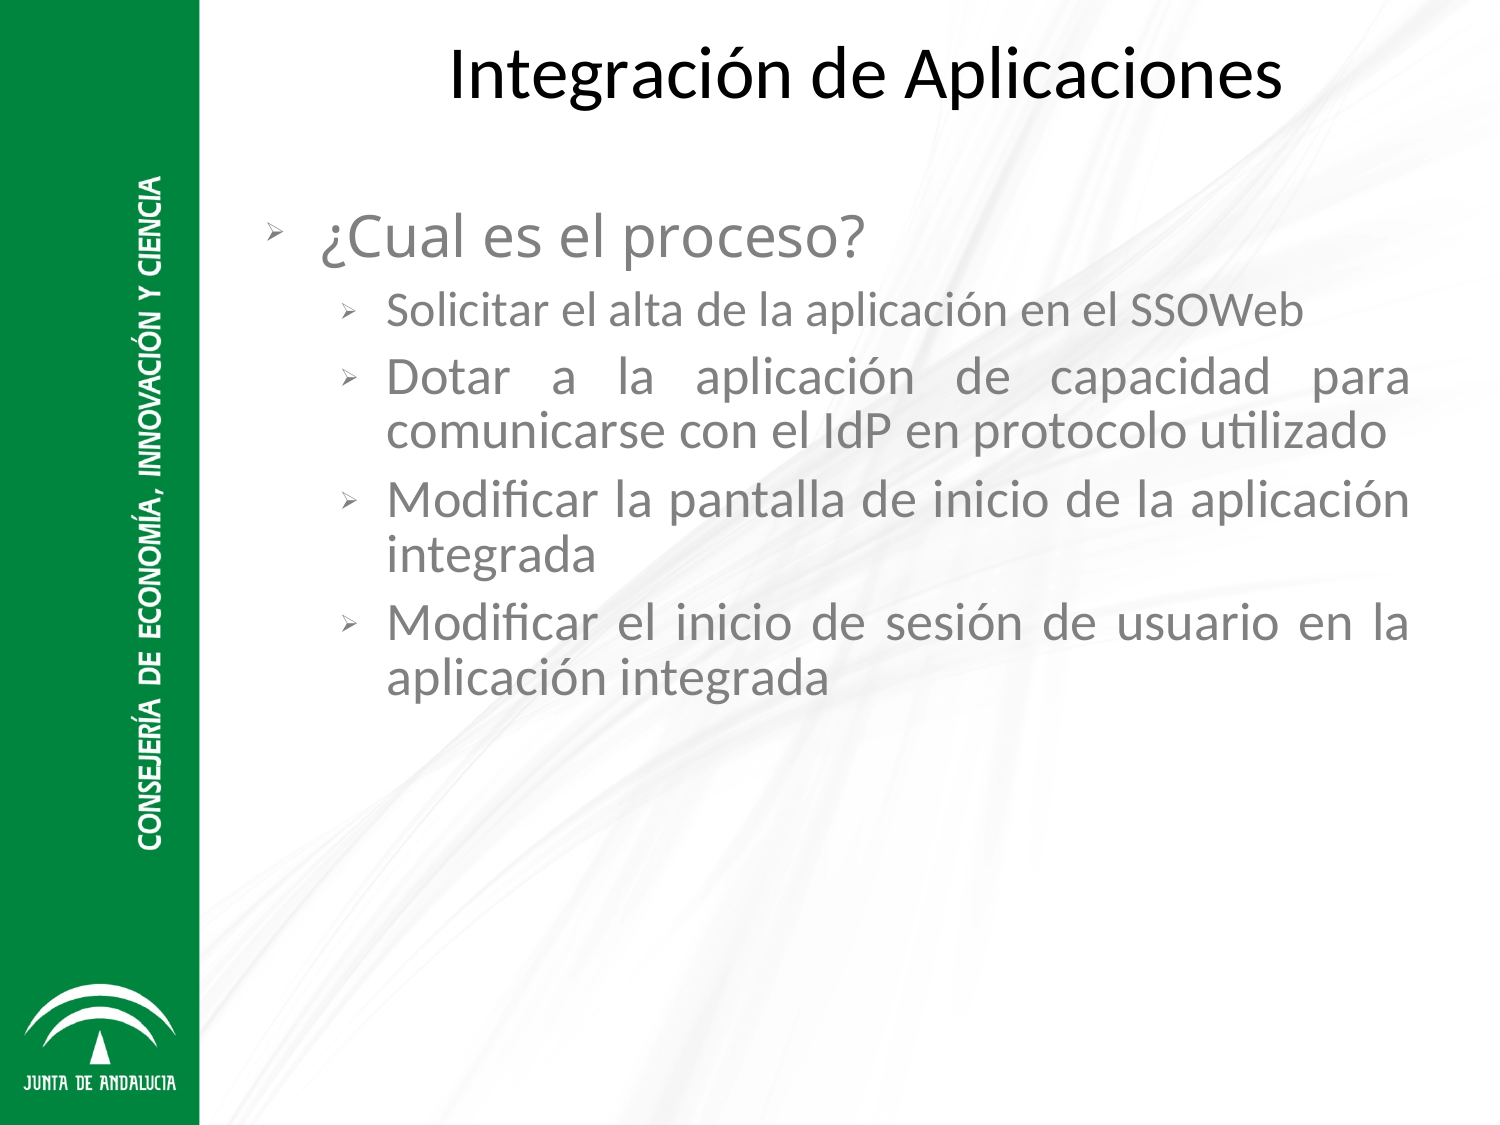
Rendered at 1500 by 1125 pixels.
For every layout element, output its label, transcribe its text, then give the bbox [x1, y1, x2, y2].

title Integración de Aplicaciones [253, 35, 1479, 124]
picture [0, 0, 1500, 1125]
list ¿Cual es el proceso? Solicitar el alta de la aplicación en el SSOWeb Dotar a la aplicación de capacidad para comunicarse con el IdP en protocolo utilizado Modificar la pantalla de inicio de la aplicación integrada Modificar el inicio de sesión de usuario en la aplicación integrada [265, 195, 1414, 1012]
